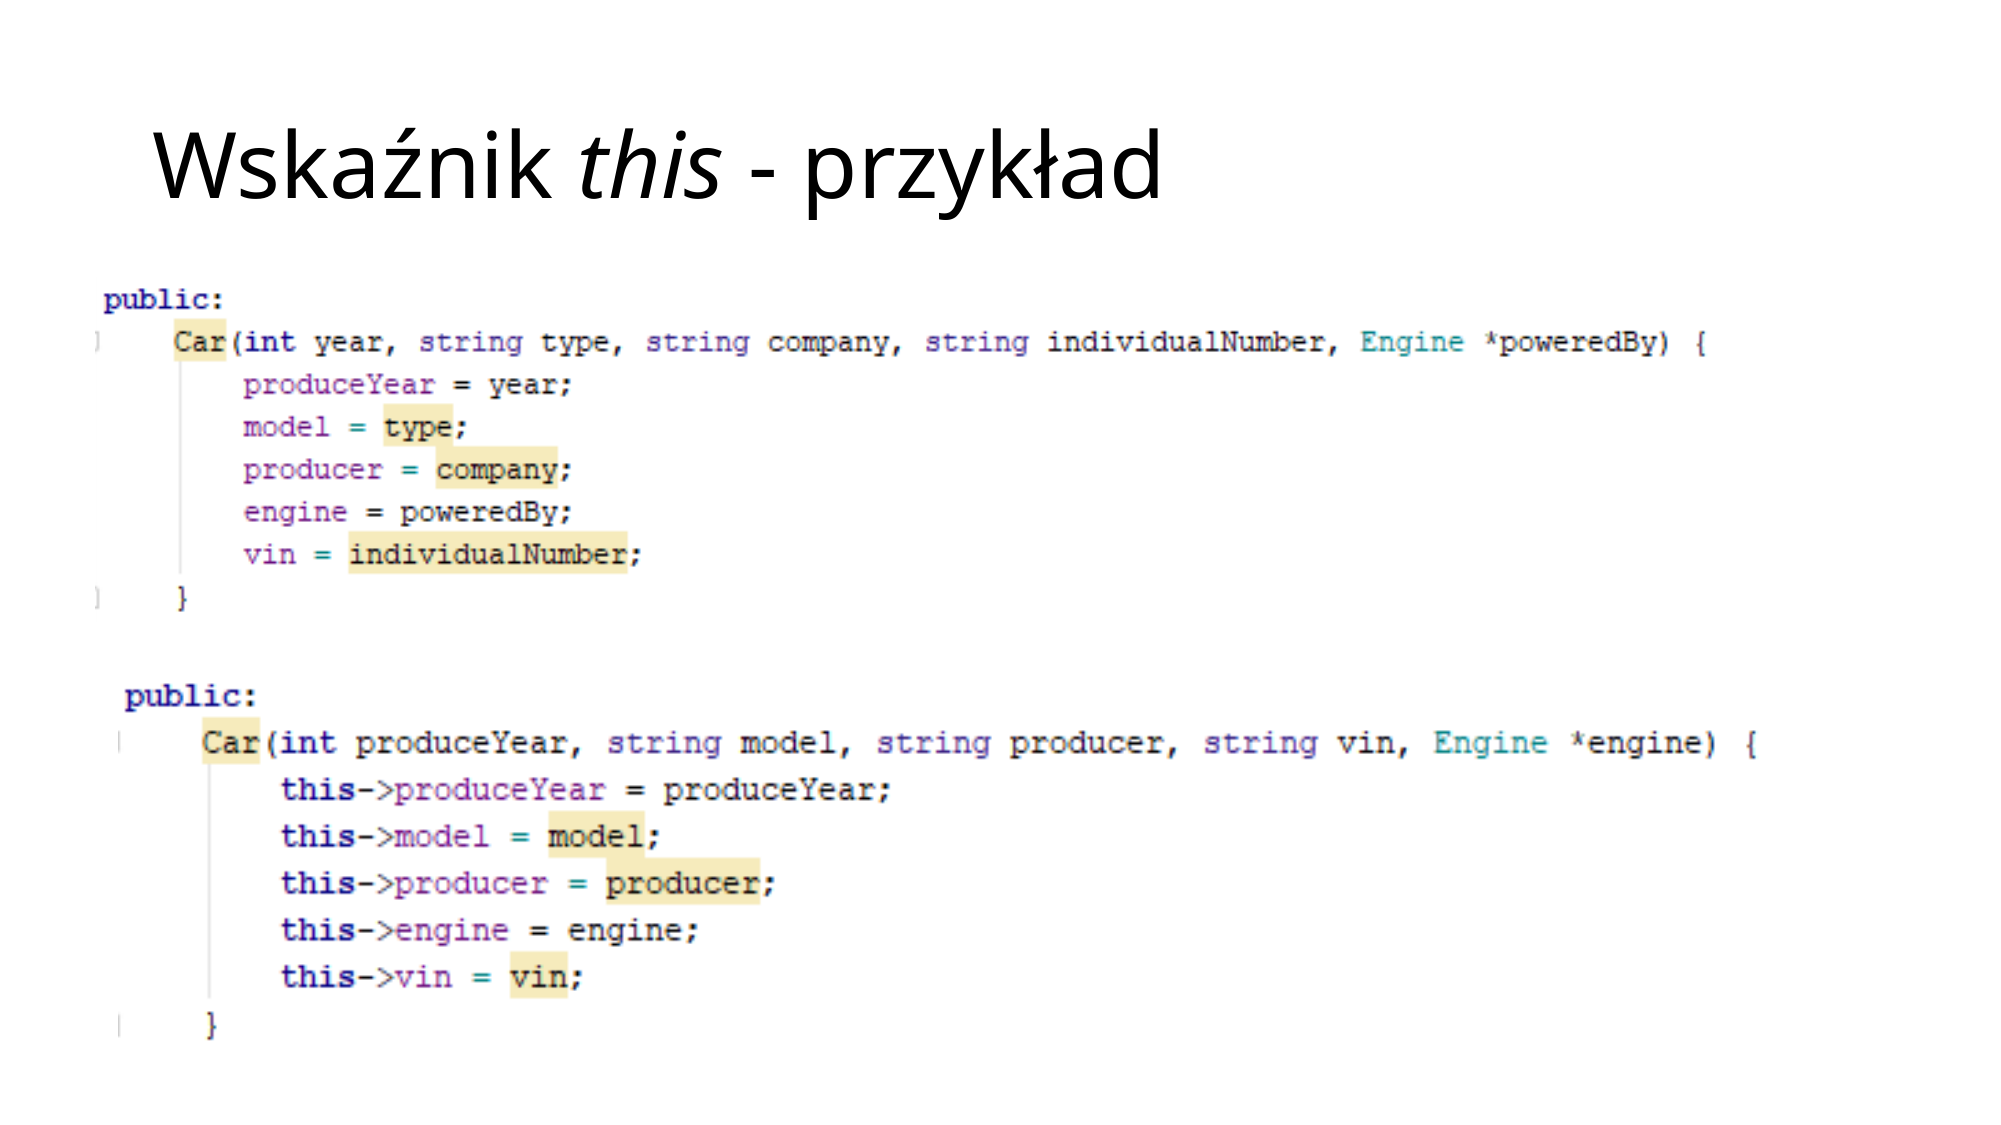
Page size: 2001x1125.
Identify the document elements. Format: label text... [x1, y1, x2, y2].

picture [95, 277, 1755, 622]
picture [118, 663, 1778, 1068]
title Wskaźnik this - przykład [137, 59, 1863, 278]
